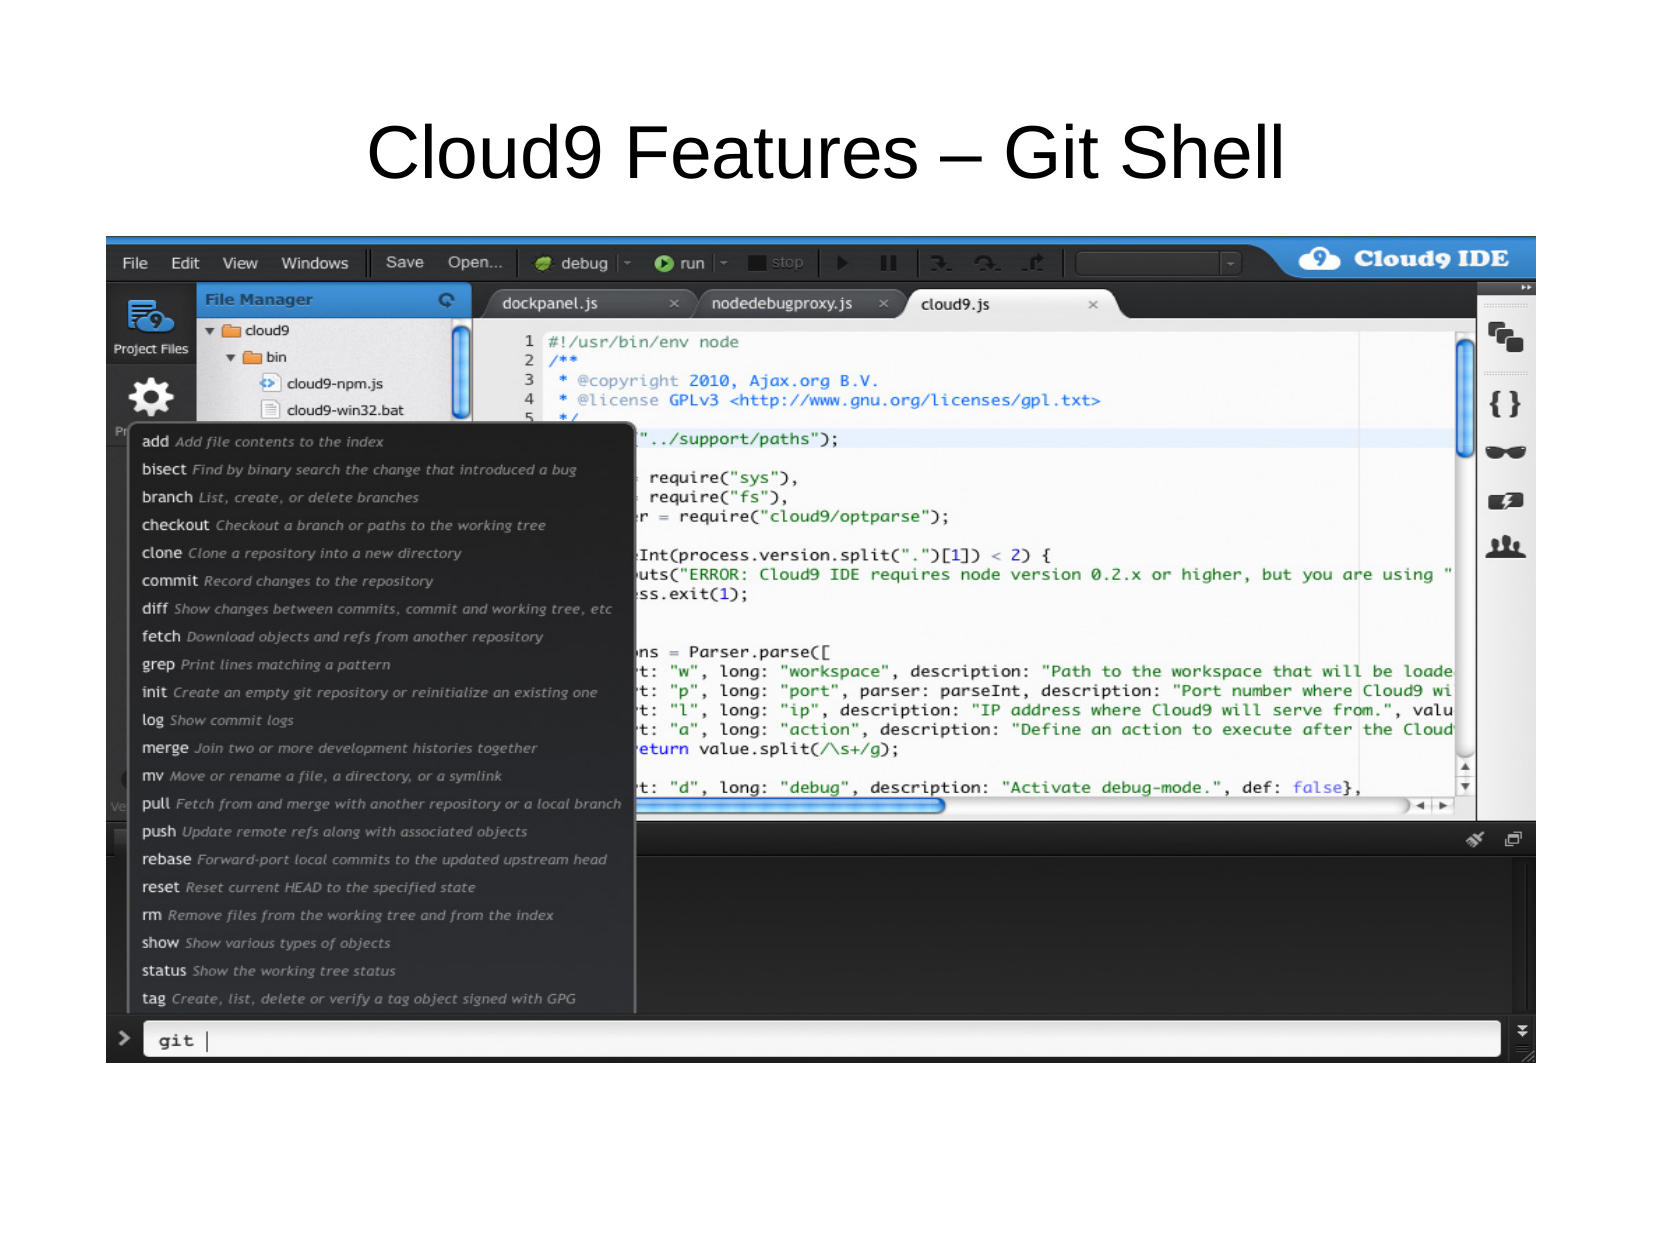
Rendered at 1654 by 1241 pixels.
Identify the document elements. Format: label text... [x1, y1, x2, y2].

picture [106, 236, 1536, 1063]
title Cloud9 Features – Git Shell [82, 49, 1571, 257]
